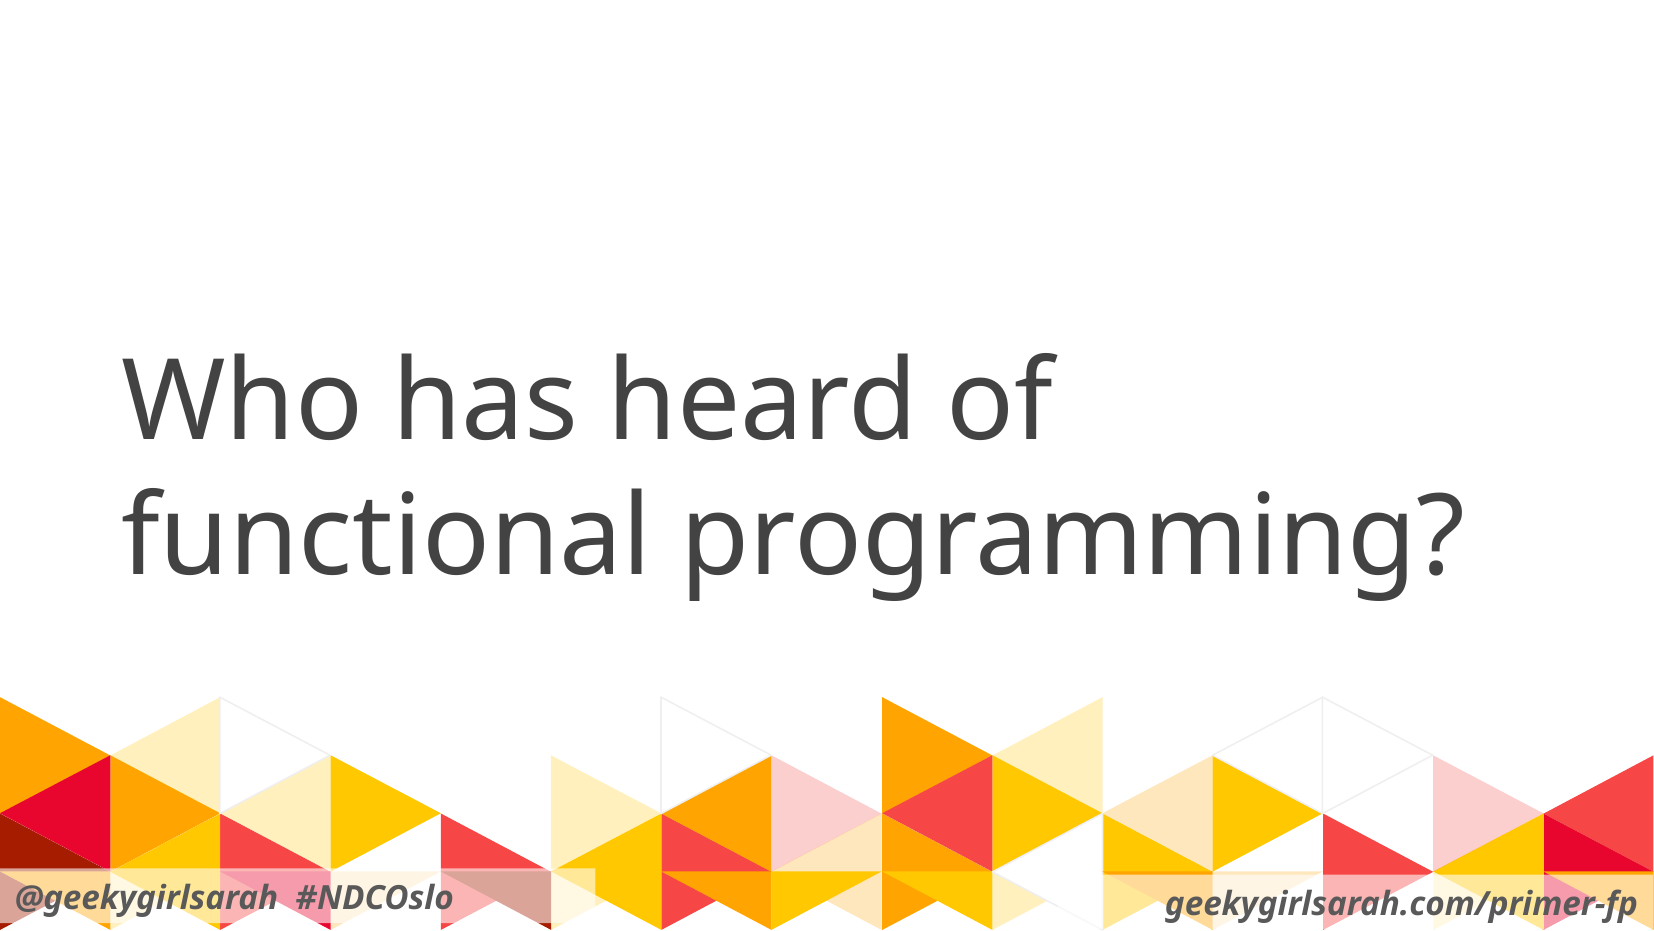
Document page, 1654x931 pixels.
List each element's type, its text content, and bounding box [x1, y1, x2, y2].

text_box Who has heard of functional programming? [106, 330, 1548, 594]
text_box Who has heard of functional programming? [1363, 521, 1397, 567]
text_box Who has heard of functional programming? [878, 521, 912, 567]
text_box Who has heard of functional programming? [699, 521, 733, 567]
